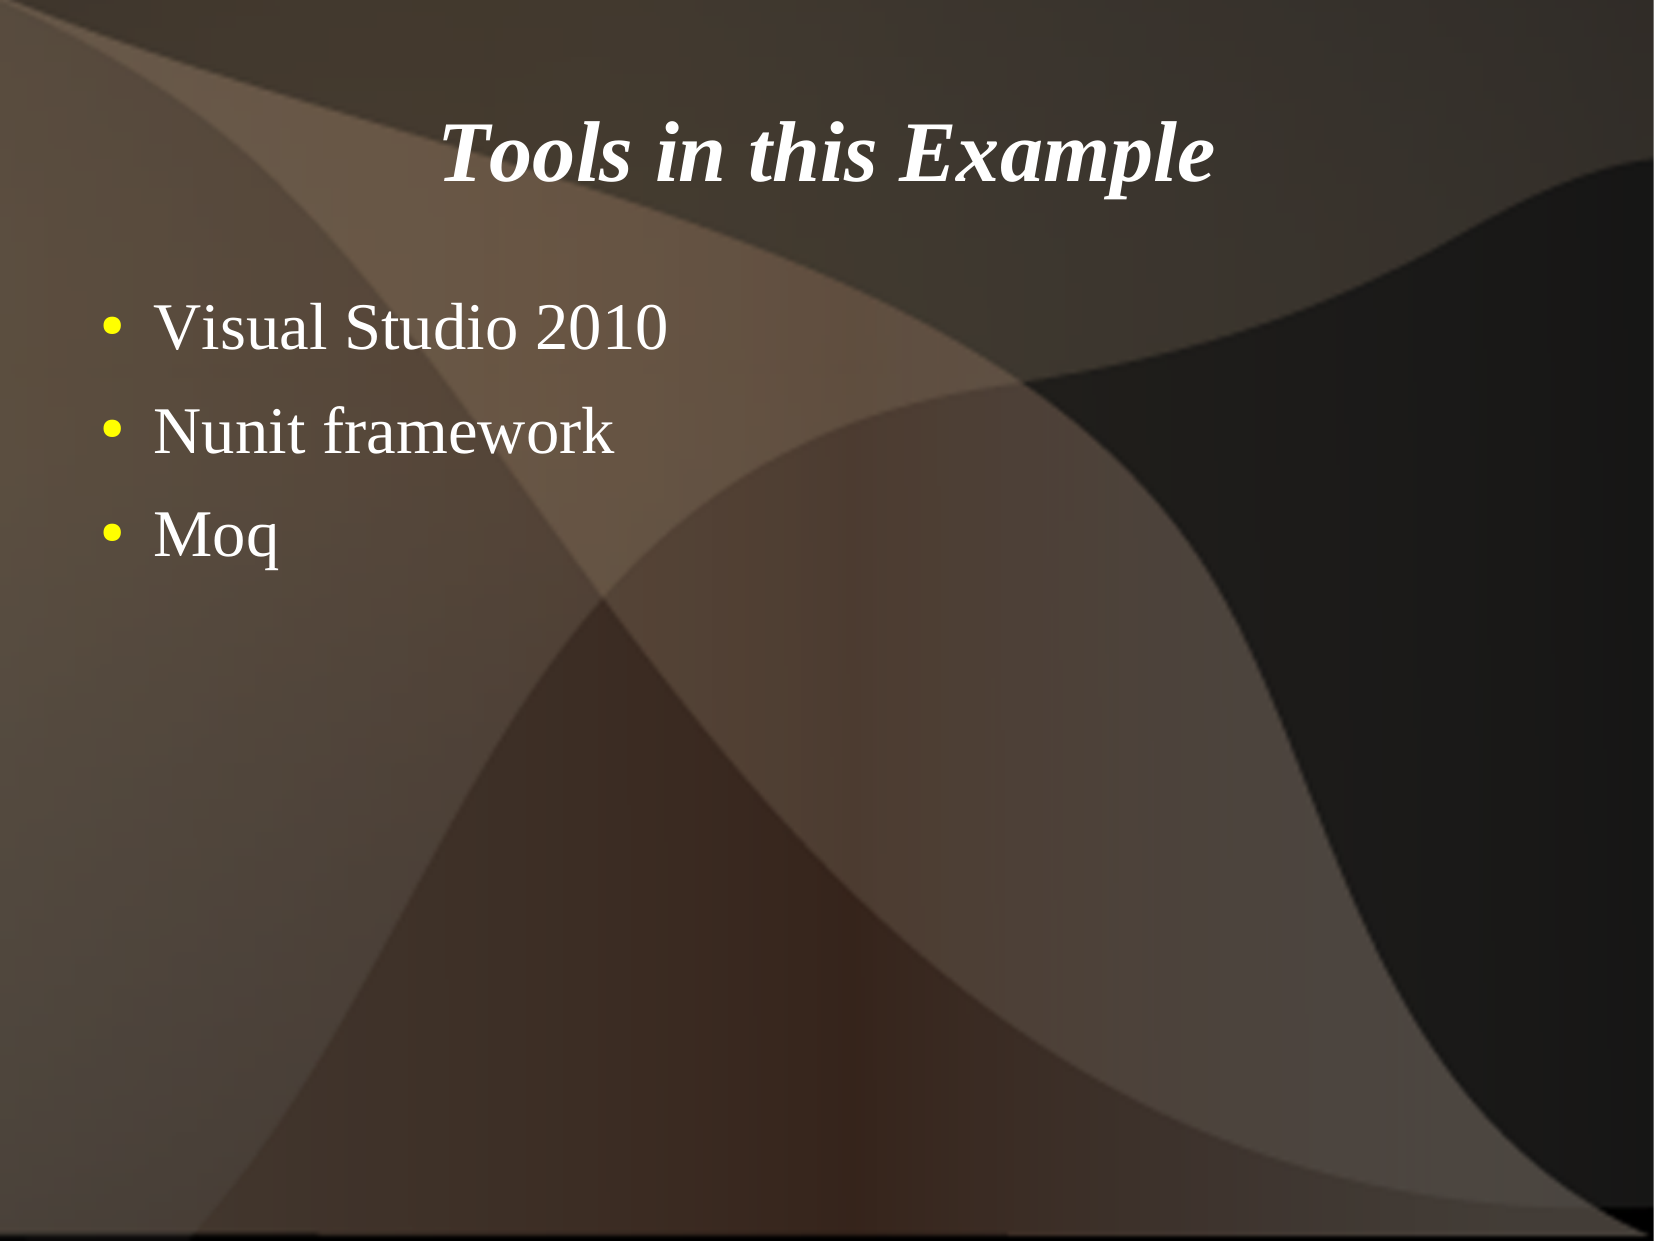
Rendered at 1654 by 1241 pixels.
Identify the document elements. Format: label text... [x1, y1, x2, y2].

picture [0, 0, 1654, 1241]
list Visual Studio 2010 Nunit framework Moq [82, 290, 1571, 1109]
title Tools in this Example [82, 49, 1571, 257]
